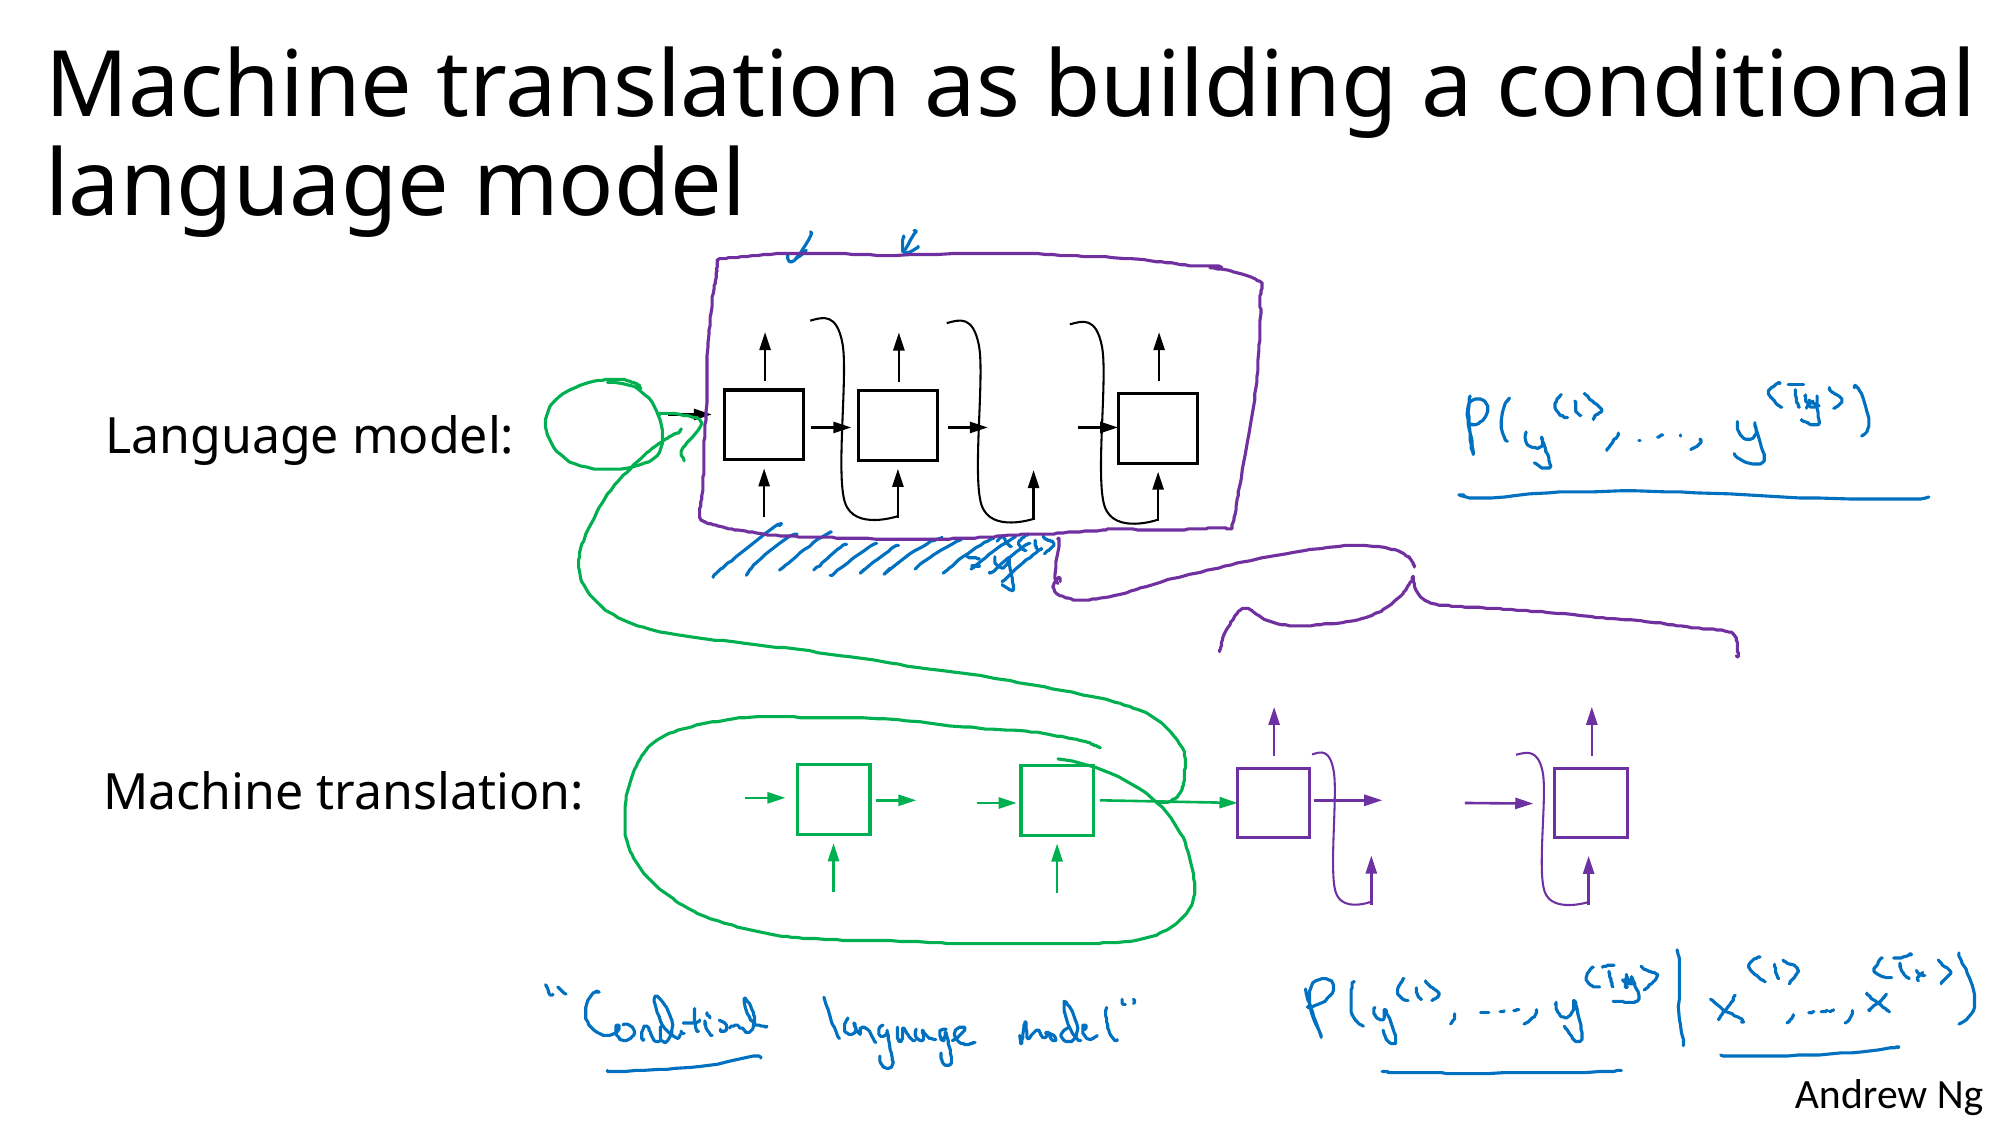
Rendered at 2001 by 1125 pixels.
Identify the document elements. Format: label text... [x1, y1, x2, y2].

text_box Machine translation: [88, 751, 541, 828]
title Machine translation as building a conditional language model [30, 29, 2000, 248]
picture [541, 227, 1980, 1079]
text_box Language model: [90, 396, 534, 473]
